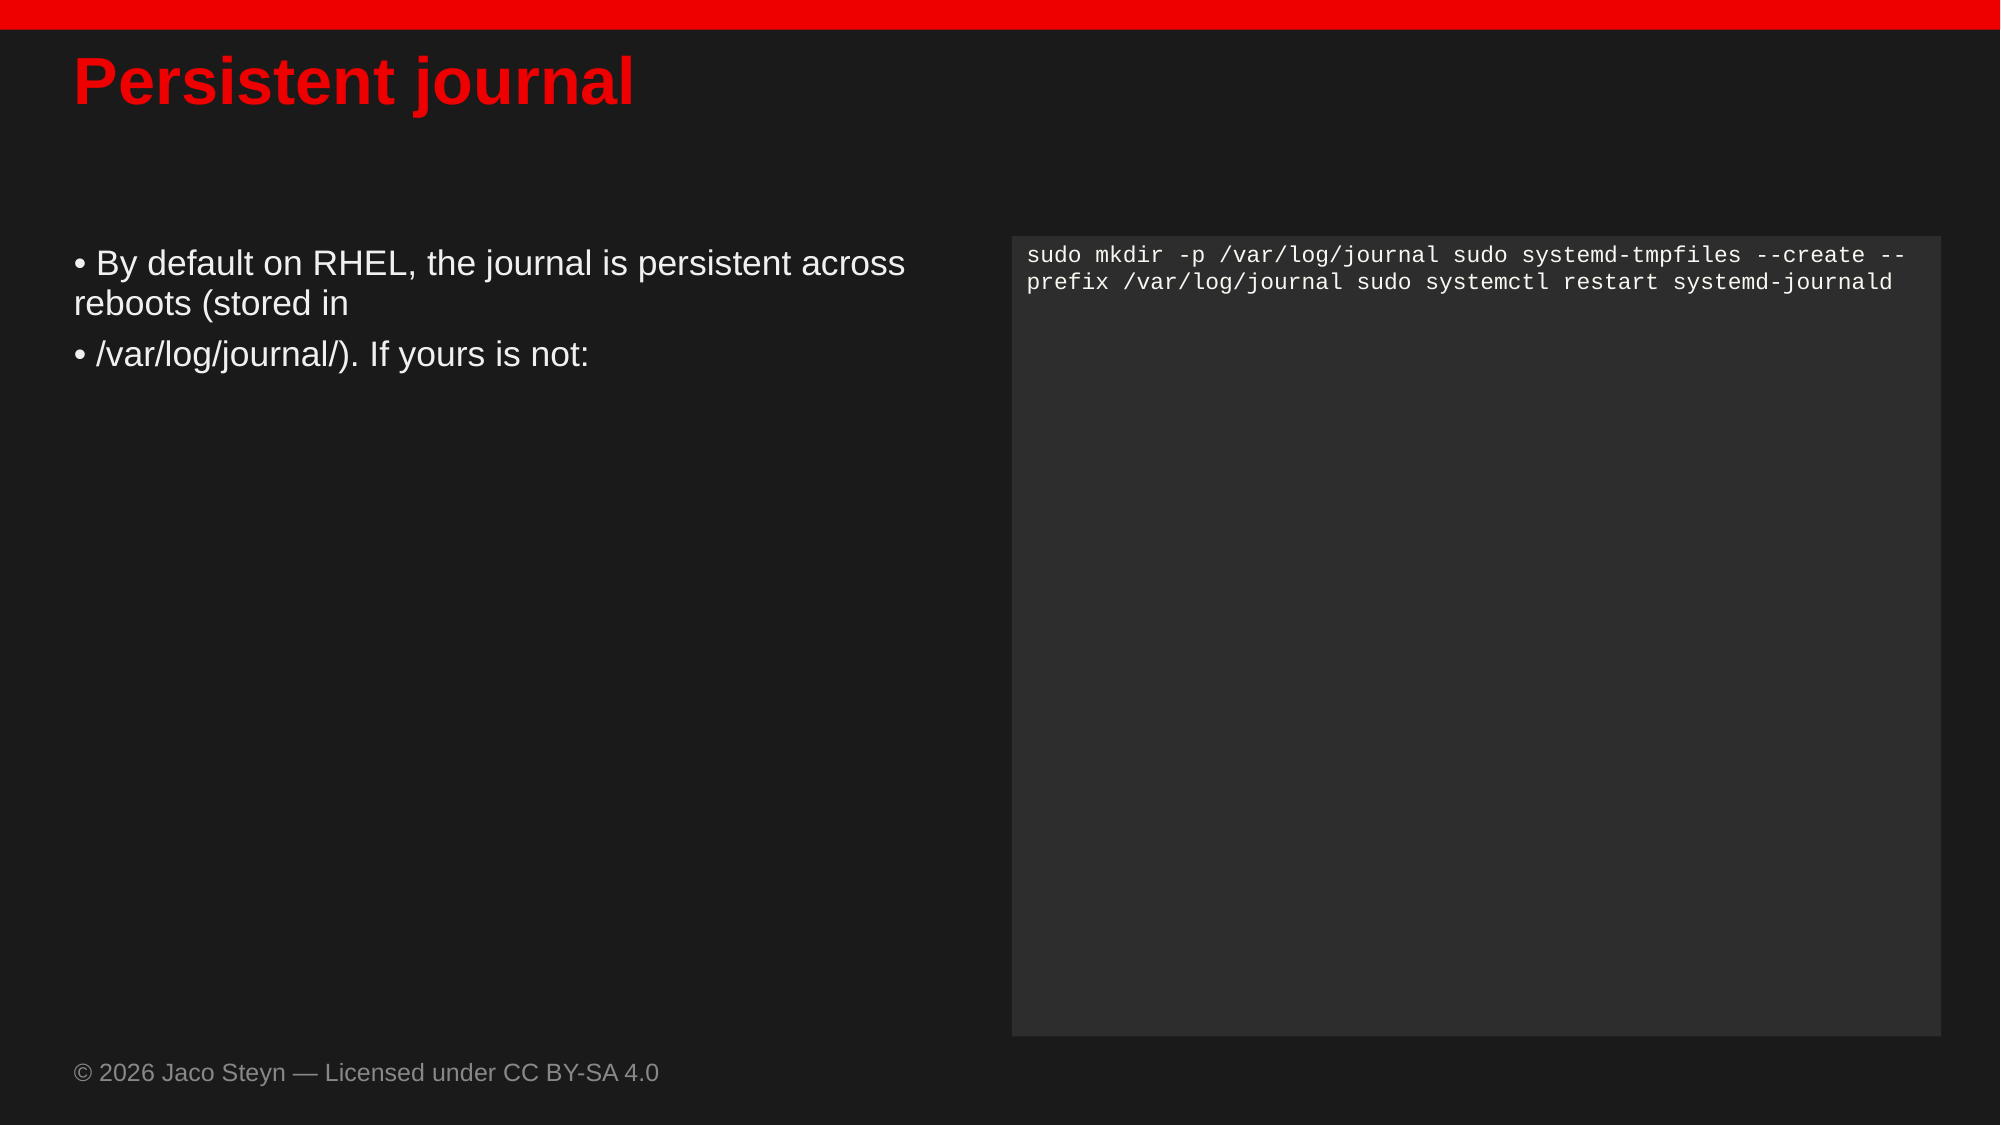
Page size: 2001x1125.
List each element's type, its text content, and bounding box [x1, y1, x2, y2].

text_box © 2026 Jaco Steyn — Licensed under CC BY-SA 4.0 [59, 1051, 1942, 1093]
text_box • By default on RHEL, the journal is persistent across reboots (stored in • /var/log/journal/). If yours is not: [59, 236, 989, 1037]
text_box [0, 0, 2001, 30]
text_box sudo mkdir -p /var/log/journal sudo systemd-tmpfiles --create --prefix /var/log/journal sudo systemctl restart systemd-journald [1011, 236, 1942, 1037]
text_box Persistent journal [59, 36, 1942, 208]
